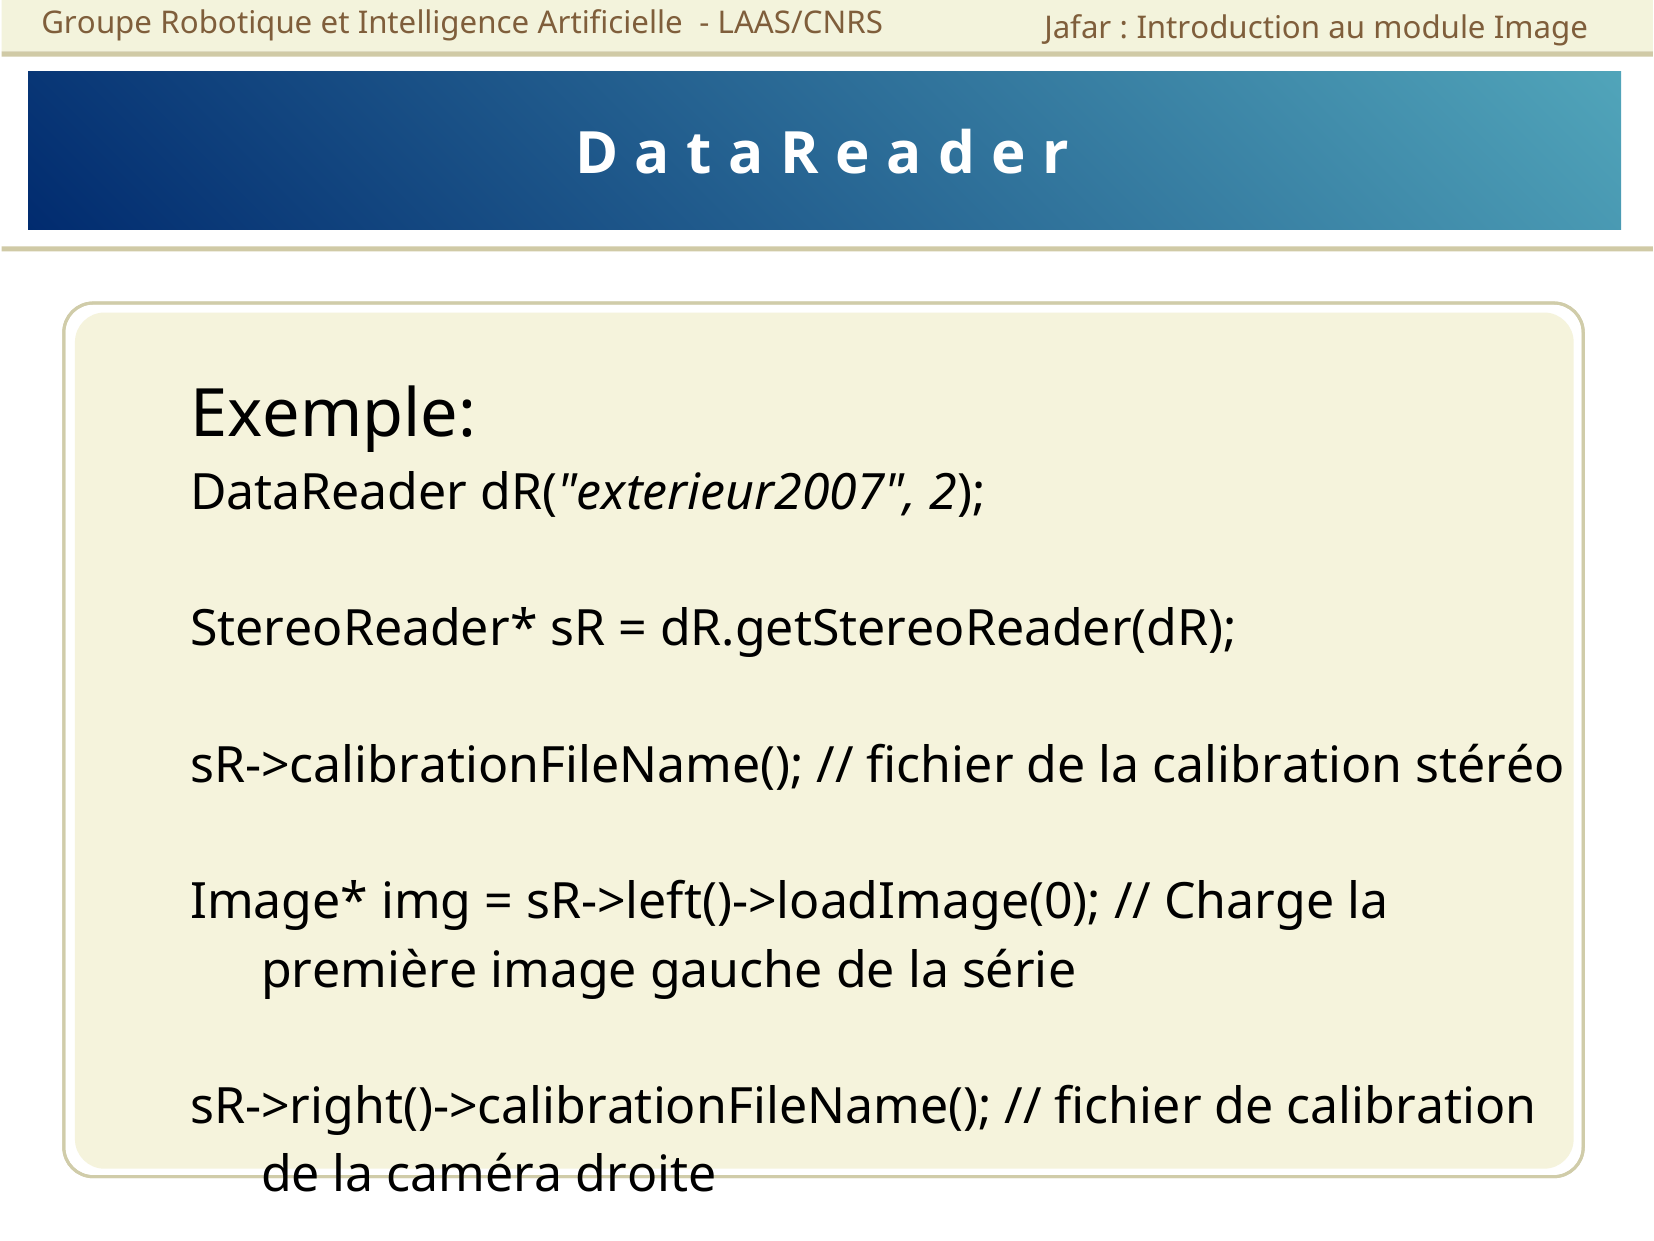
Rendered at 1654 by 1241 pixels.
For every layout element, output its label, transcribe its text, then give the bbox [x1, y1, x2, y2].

list Exemple: DataReader dR("exterieur2007", 2); StereoReader* sR = dR.getStereoReader(dR); sR->calibrationFileName(); // fichier de la calibration stéréo Image* img = sR->left()->loadImage(0); // Charge la première image gauche de la série sR->right()->calibrationFileName(); // fichier de calibration de la caméra droite [178, 364, 1569, 1147]
title DataReader [57, 81, 1587, 221]
